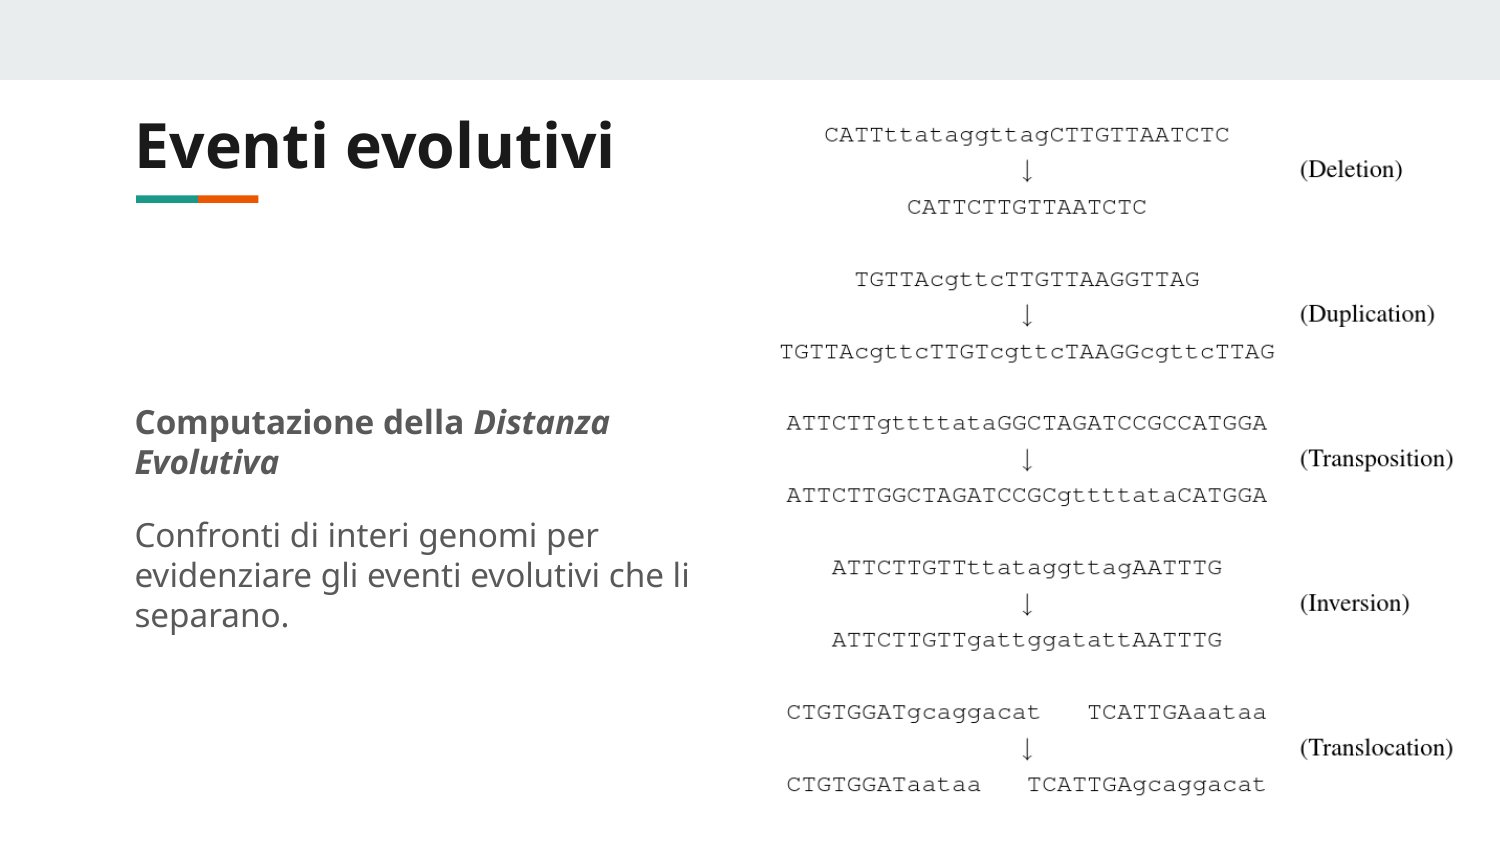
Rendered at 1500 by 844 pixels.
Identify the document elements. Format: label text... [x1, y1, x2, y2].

list Computazione della Distanza Evolutiva Confronti di interi genomi per evidenziare gli eventi evolutivi che li separano. [119, 386, 737, 567]
title Eventi evolutivi [119, 90, 1381, 179]
picture [762, 109, 1466, 810]
